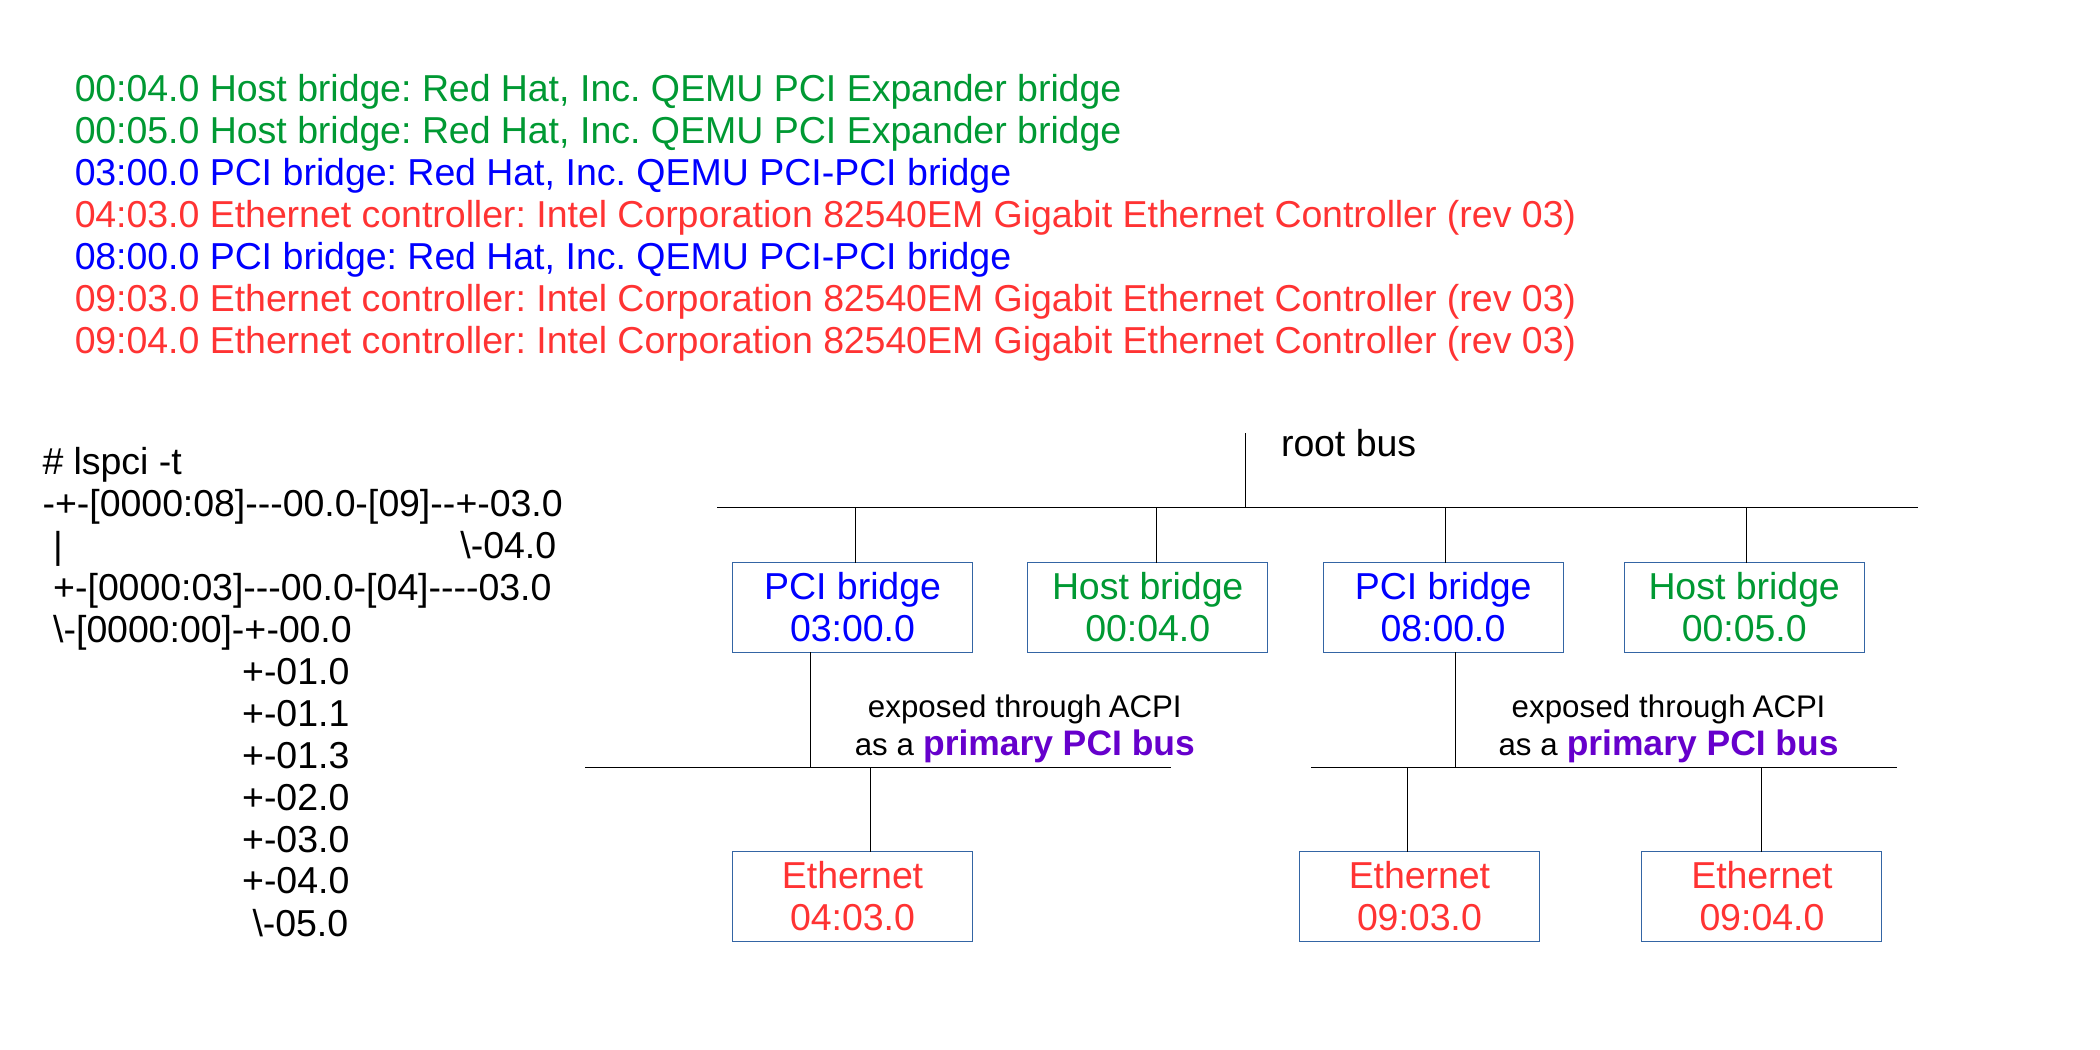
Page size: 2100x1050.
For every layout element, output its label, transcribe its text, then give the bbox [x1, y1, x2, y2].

text_box Ethernet 09:04.0 [1641, 851, 1882, 942]
text_box 00:04.0 Host bridge: Red Hat, Inc. QEMU PCI Expander bridge 00:05.0 Host bridge: Red Hat, Inc. QEMU PCI Expander bridge 03:00.0 PCI bridge: Red Hat, Inc. QEMU PCI-PCI bridge 04:03.0 Ethernet controller: Intel Corporation 82540EM Gigabit Ethernet Controller (rev 03) 08:00.0 PCI bridge: Red Hat, Inc. QEMU PCI-PCI bridge 09:03.0 Ethernet controller: Intel Corporation 82540EM Gigabit Ethernet Controller (rev 03) 09:04.0 Ethernet controller: Intel Corporation 82540EM Gigabit Ethernet Controller (rev 03) [60, 60, 2041, 369]
text_box root bus [1266, 414, 1432, 472]
text_box Ethernet 04:03.0 [732, 851, 973, 942]
text_box Host bridge 00:05.0 [1624, 562, 1865, 653]
text_box Ethernet 09:03.0 [1299, 851, 1540, 942]
text_box Host bridge 00:04.0 [1027, 562, 1268, 653]
text_box exposed through ACPI as a primary PCI bus [1483, 681, 1854, 771]
text_box PCI bridge 08:00.0 [1323, 562, 1564, 653]
text_box PCI bridge 03:00.0 [732, 562, 973, 653]
text_box exposed through ACPI as a primary PCI bus [840, 681, 1210, 771]
text_box # lspci -t -+-[0000:08]---00.0-[09]--+-03.0 | \-04.0 +-[0000:03]---00.0-[04]----03.0 \-[0000:00]-+-00.0 +-01.0 +-01.1 +-01.3 +-02.0 +-03.0 +-04.0 \-05.0 [27, 432, 646, 952]
